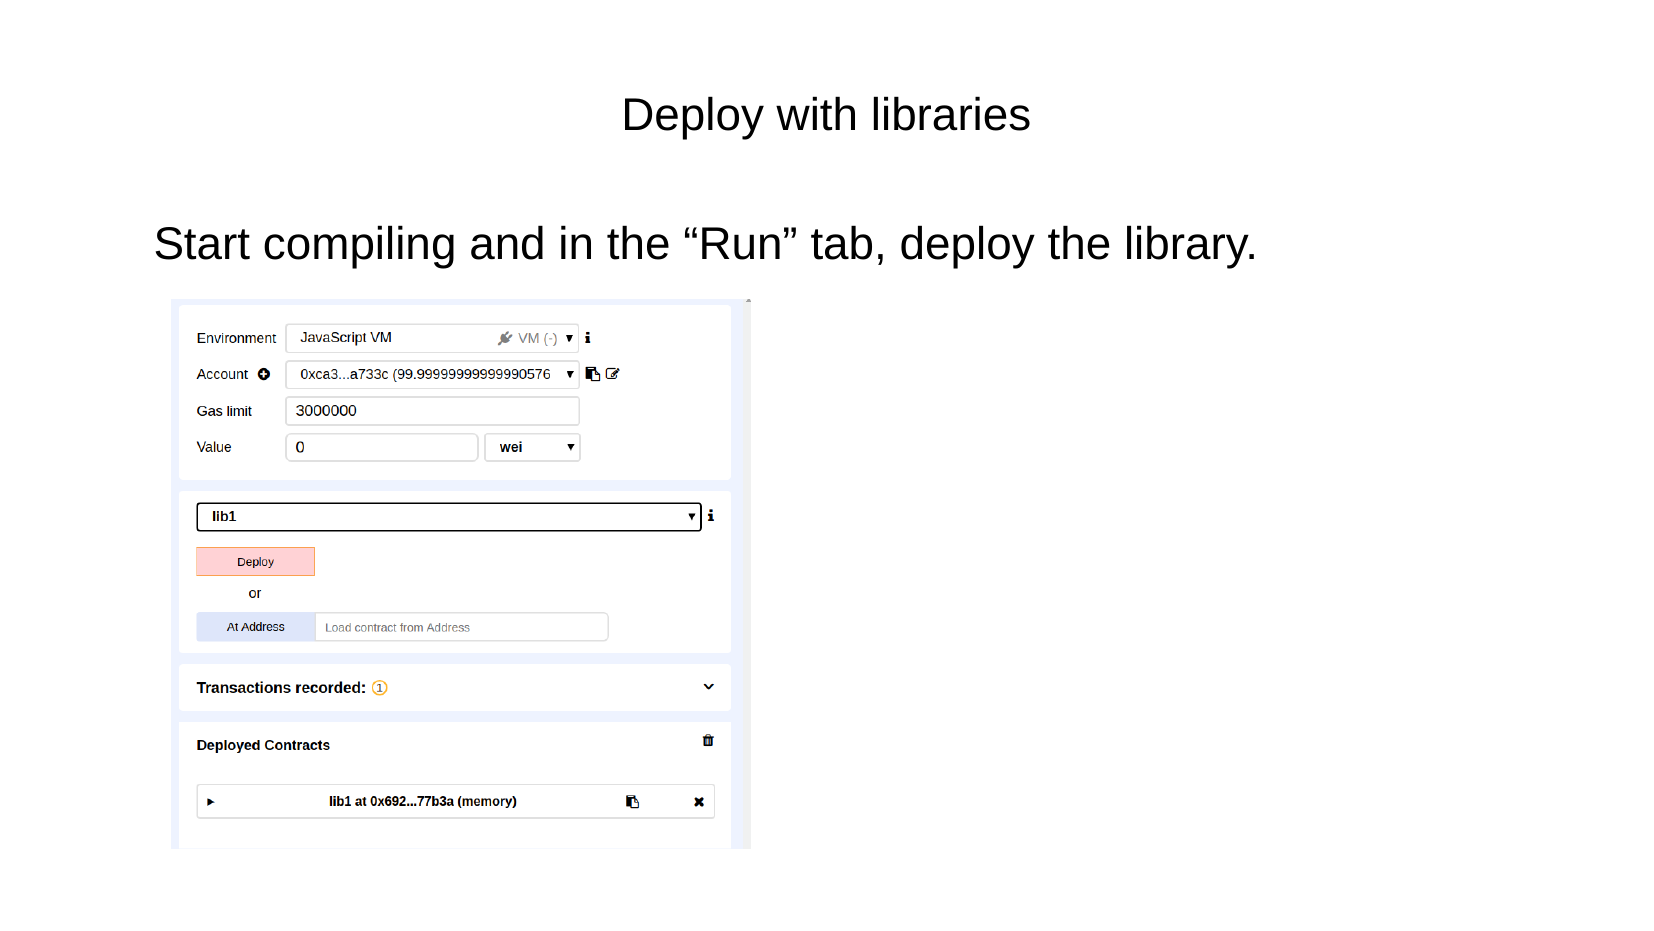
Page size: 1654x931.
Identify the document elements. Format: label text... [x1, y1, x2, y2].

list Start compiling and in the “Run” tab, deploy the library. [82, 217, 1571, 758]
picture [171, 299, 751, 849]
title Deploy with libraries [82, 37, 1571, 193]
